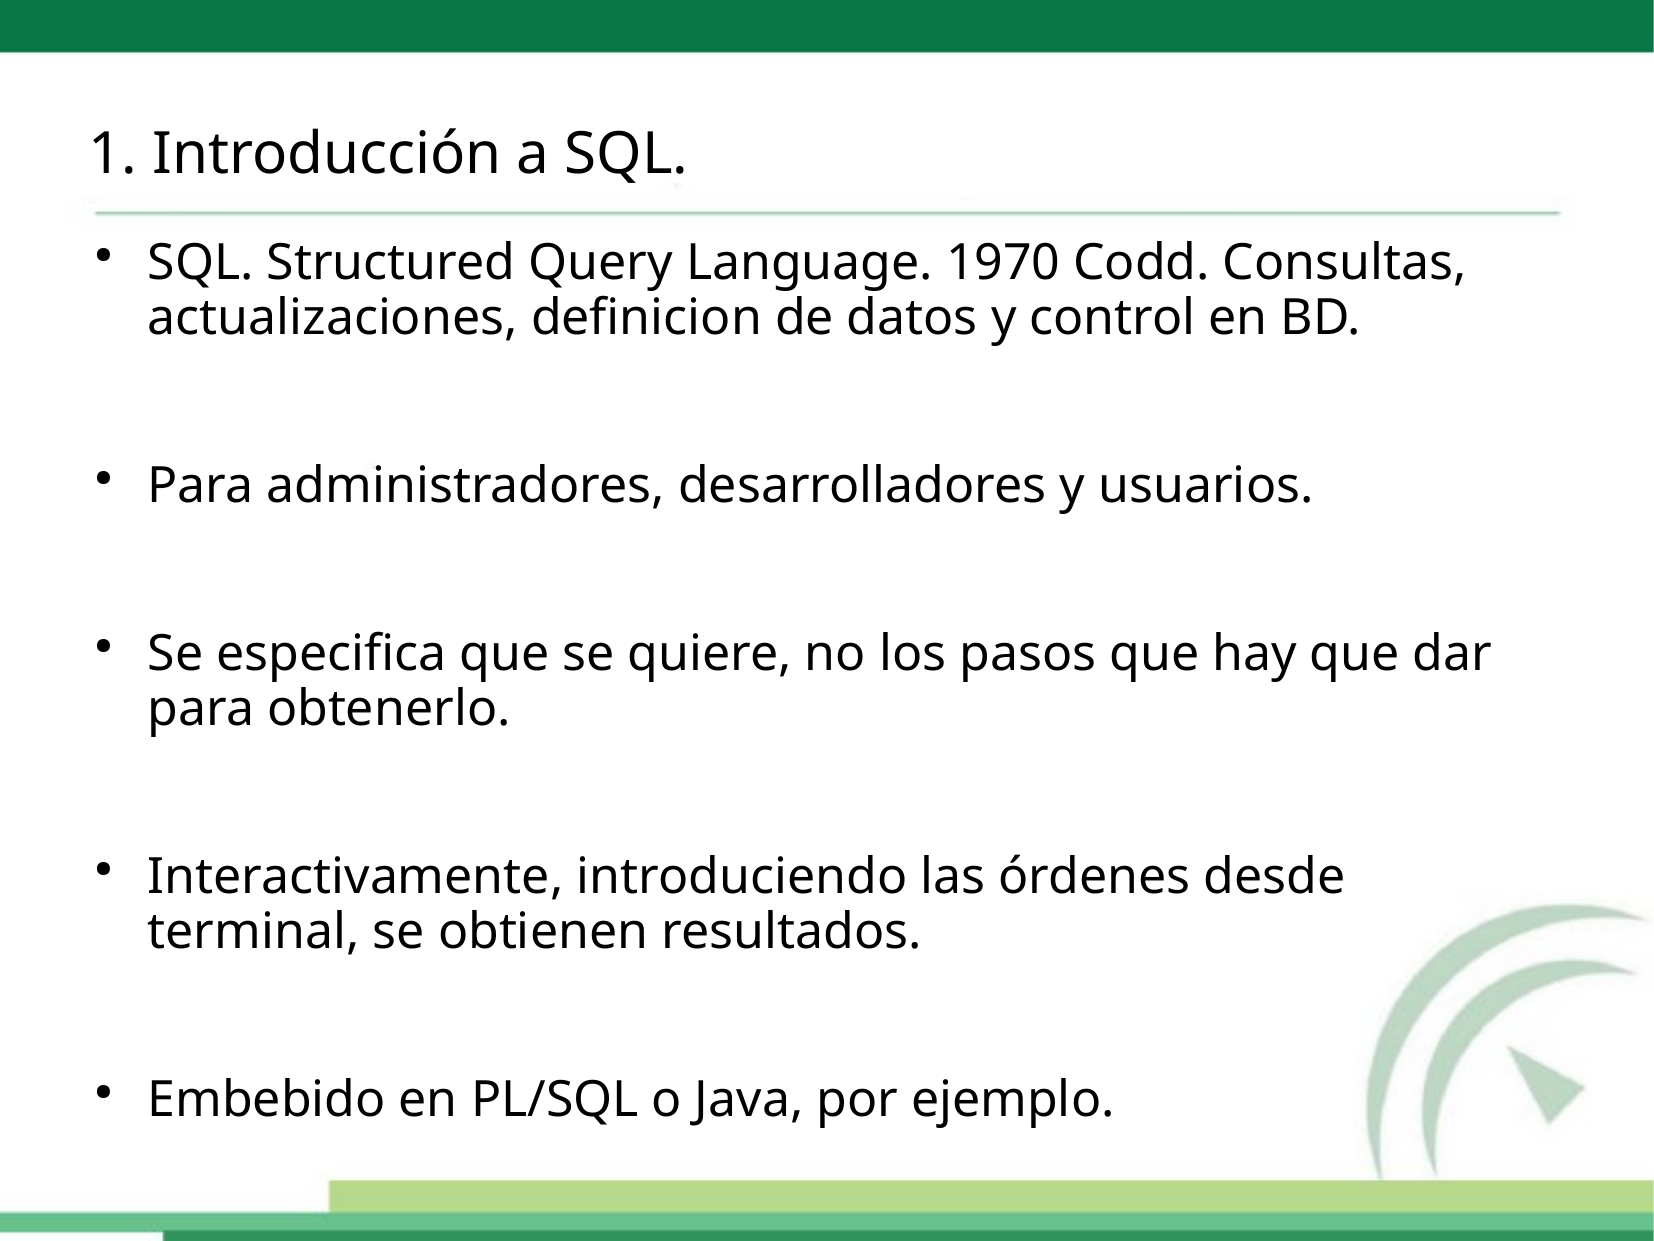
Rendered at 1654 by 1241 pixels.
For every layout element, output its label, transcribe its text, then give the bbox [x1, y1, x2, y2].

list SQL. Structured Query Language. 1970 Codd. Consultas, actualizaciones, definicion de datos y control en BD. Para administradores, desarrolladores y usuarios. Se especifica que se quiere, no los pasos que hay que dar para obtenerlo. Interactivamente, introduciendo las órdenes desde terminal, se obtienen resultados. Embebido en PL/SQL o Java, por ejemplo. [76, 236, 1565, 1090]
title 1. Introducción a SQL. [88, 46, 1577, 254]
picture [0, 0, 1654, 1241]
